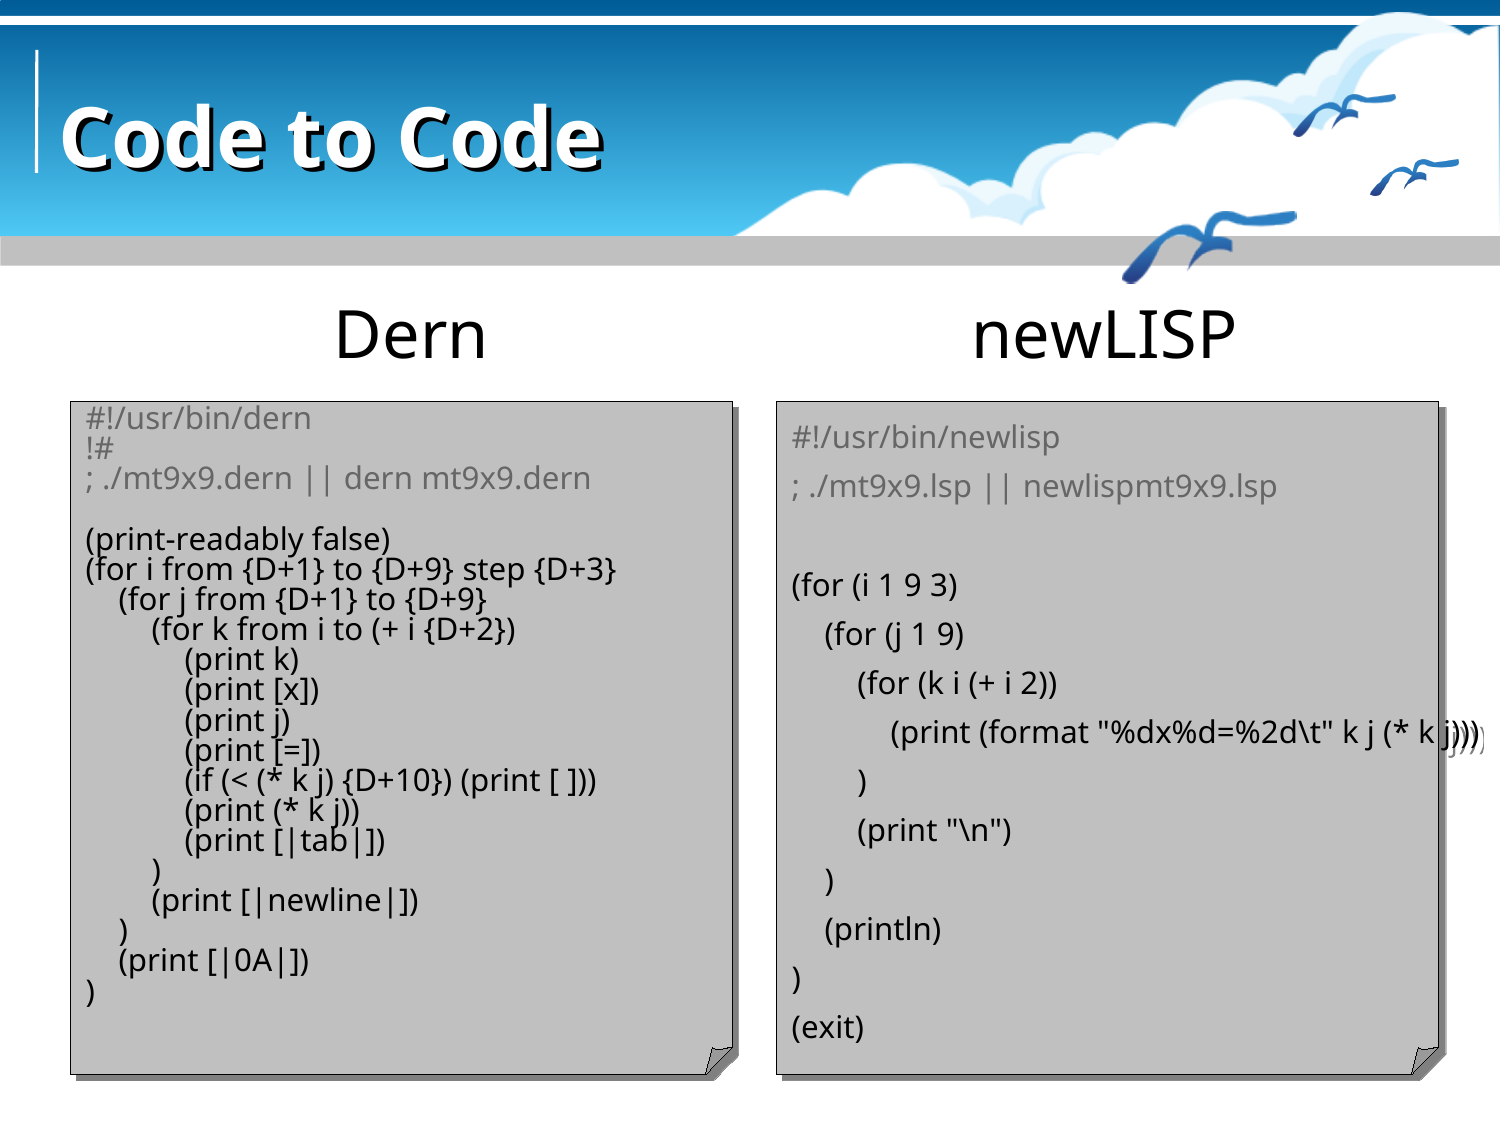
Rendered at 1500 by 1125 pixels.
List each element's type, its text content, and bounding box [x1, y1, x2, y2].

picture [730, 12, 1500, 283]
text_box #!/usr/bin/dern !# ; ./mt9x9.dern || dern mt9x9.dern (print-readably false) (for i from {D+1} to {D+9} step {D+3} (for j from {D+1} to {D+9} (for k from i to (+ i {D+2}) (print k) (print [x]) (print j) (print [=]) (if (< (* k j) {D+10}) (print [ ])) (print (* k j)) (print [|tab|]) ) (print [|newline|]) ) (print [|0A|]) ) [70, 401, 733, 1075]
text_box newLISP [956, 283, 1300, 388]
text_box Dern [318, 283, 532, 388]
text_box #!/usr/bin/newlisp ; ./mt9x9.lsp || newlispmt9x9.lsp (for (i 1 9 3) (for (j 1 9) (for (k i (+ i 2)) (print (format "%dx%d=%2d\t" k j (* k j))) ) (print "\n") ) (println) ) (exit) [776, 401, 1439, 1075]
title Code to Code [59, 86, 1465, 186]
